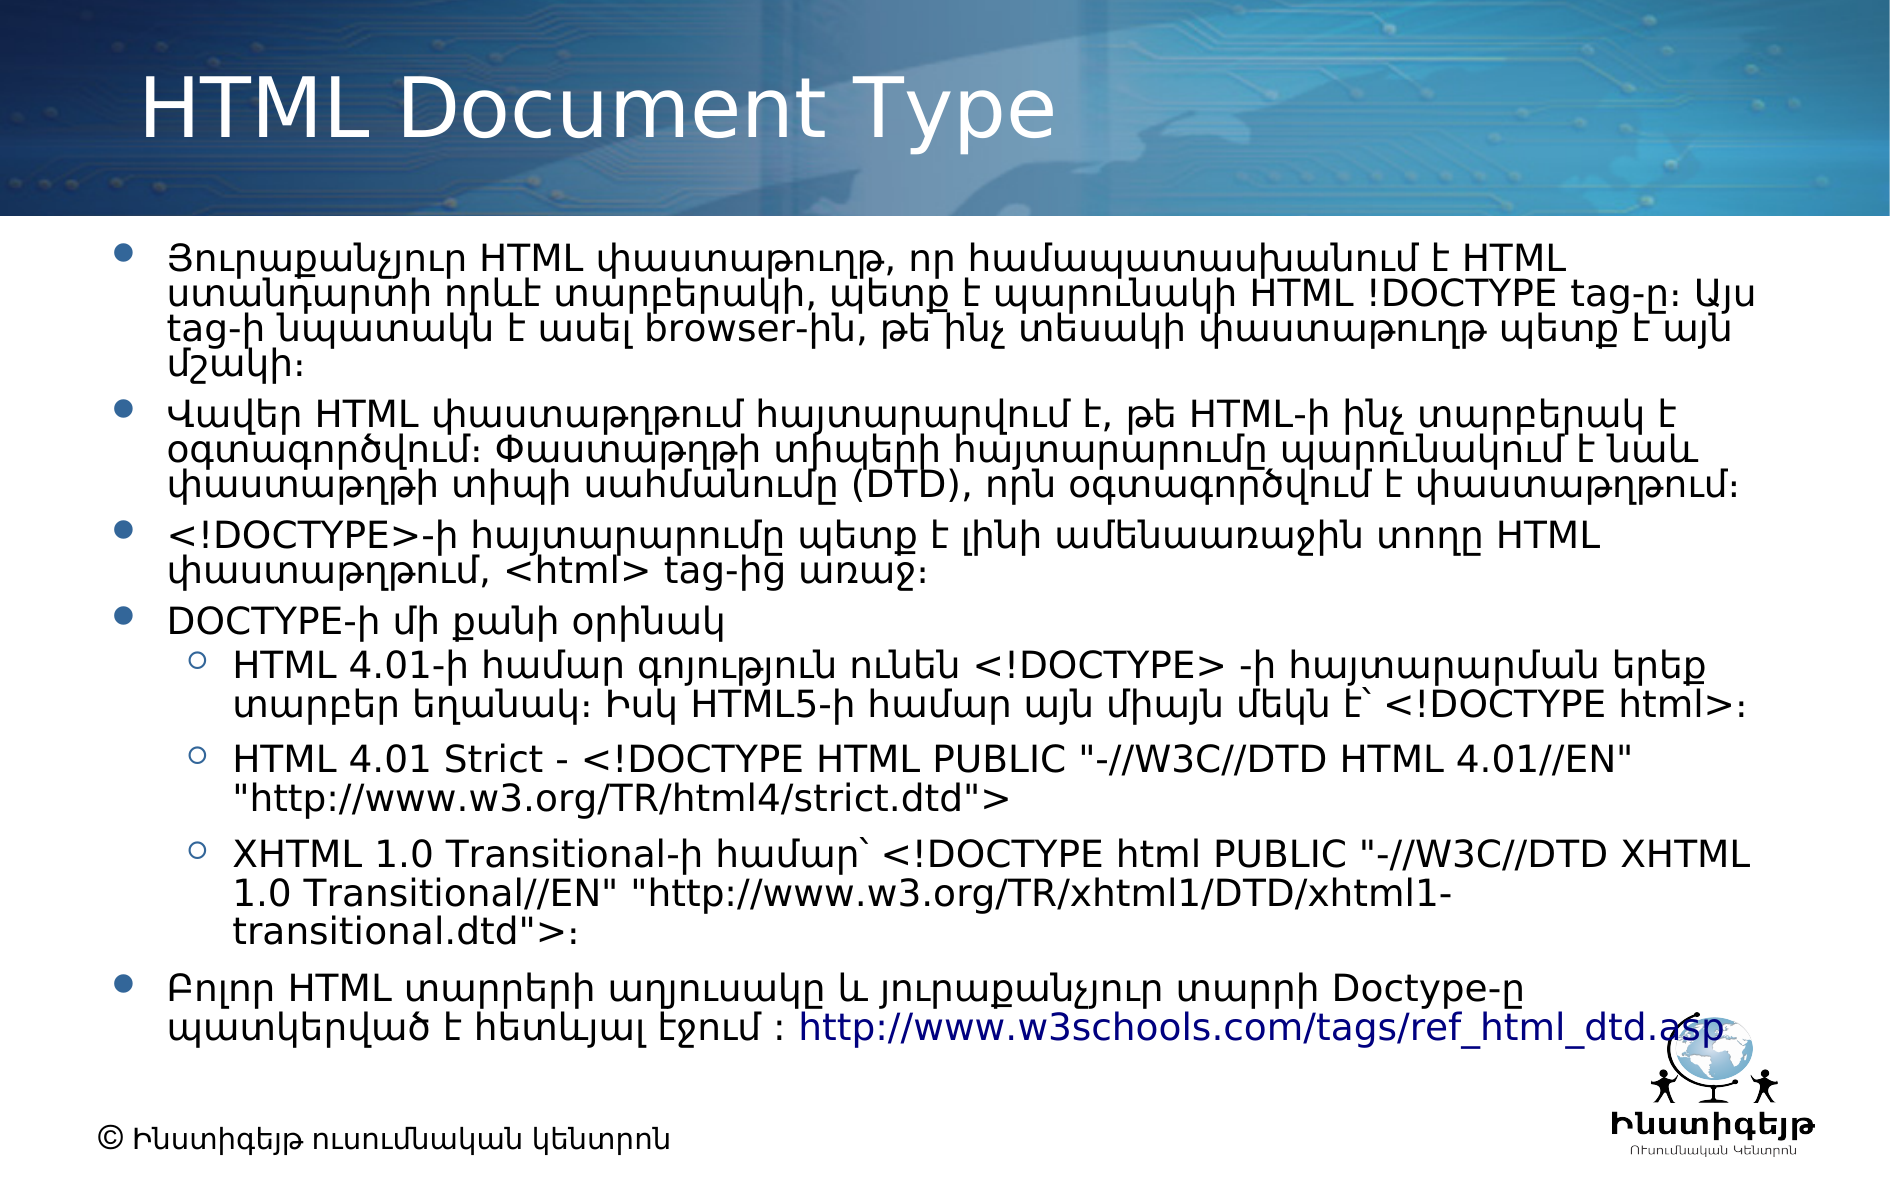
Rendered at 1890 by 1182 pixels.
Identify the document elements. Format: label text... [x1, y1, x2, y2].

text_box HTML Document Type [138, 82, 1801, 91]
picture [1628, 1022, 1639, 1038]
picture [1612, 1012, 1815, 1157]
picture [0, 0, 1890, 216]
list Յուրաքանչյուր HTML փաստաթուղթ, որ համապատասխանում է HTML ստանդարտի որևէ տարբերակի, պետք է պարունակի HTML !DOCTYPE tag-ը։ Այս tag-ի նպատակն է ասել browser-ին, թե ինչ տեսակի փաստաթուղթ պետք է այն մշակի։ Վավեր HTML փաստաթղթում հայտարարվում է, թե HTML-ի ինչ տարբերակ է օգտագործվում։ Փաստաթղթի տիպերի հայտարարումը պարունակում է նաև փաստաթղթի տիպի սահմանումը (DTD), որն օգտագործվում է փաստաթղթում։ <!DOCTYPE>-ի հայտարարումը պետք է լինի ամենաառաջին տողը HTML փաստաթղթում, <html> tag-ից առաջ։ DOCTYPE-ի մի քանի օրինակ HTML 4.01-ի համար գոյություն ունեն <!DOCTYPE> -ի հայտարարման երեք տարբեր եղանակ։ Իսկ HTML5-ի համար այն միայն մեկն է՝ <!DOCTYPE html>։ HTML 4.01 Strict - <!DOCTYPE HTML PUBLIC "-//W3C//DTD HTML 4.01//EN" "http://www.w3.org/TR/html4/strict.dtd"> XHTML 1.0 Transitional-ի համար՝ <!DOCTYPE html PUBLIC "-//W3C//DTD XHTML 1.0 Transitional//EN" "http://www.w3.org/TR/xhtml1/DTD/xhtml1-transitional.dtd">։ Բոլոր HTML տարրերի աղյուսակը և յուրաքանչյուր տարրի Doctype-ը պատկերված է հետևյալ էջում : http://www.w3schools.com/tags/ref_html_dtd.asp [111, 243, 1801, 269]
